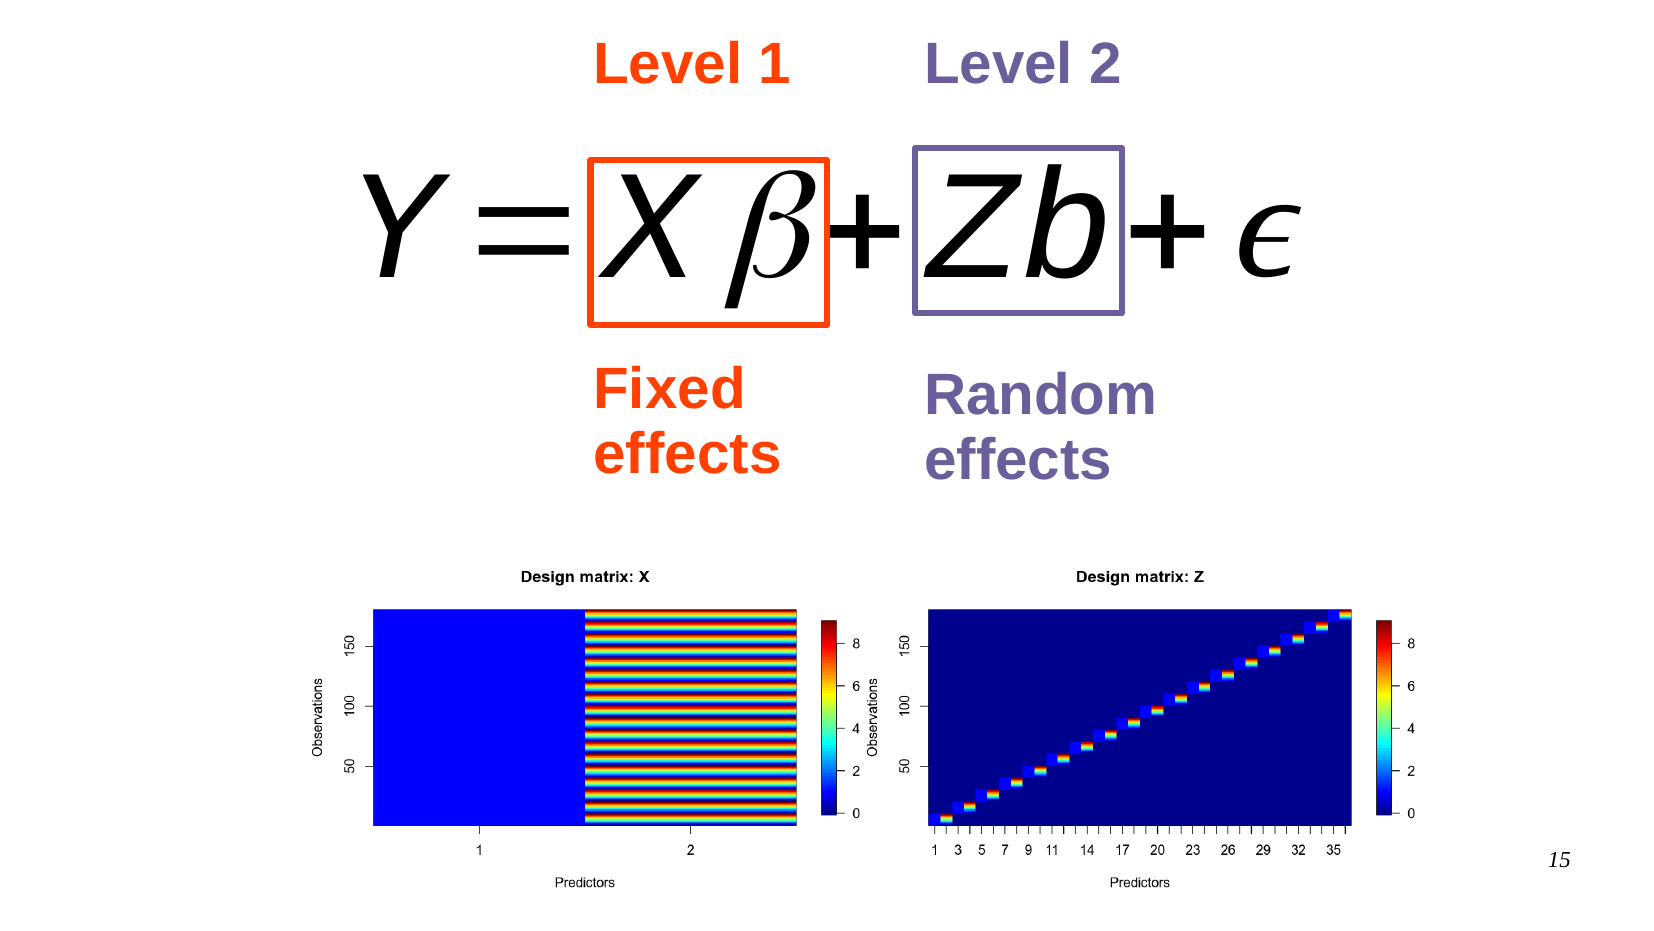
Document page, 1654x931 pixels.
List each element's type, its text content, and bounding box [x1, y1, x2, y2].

chart [918, 151, 1119, 310]
text_box Level 2 [909, 23, 1205, 107]
chart [342, 148, 1304, 325]
text_box Level 1 [578, 23, 875, 107]
text_box Random effects [909, 354, 1205, 500]
chart [594, 163, 824, 322]
text_box Fixed effects [578, 348, 875, 494]
picture [307, 543, 1453, 908]
